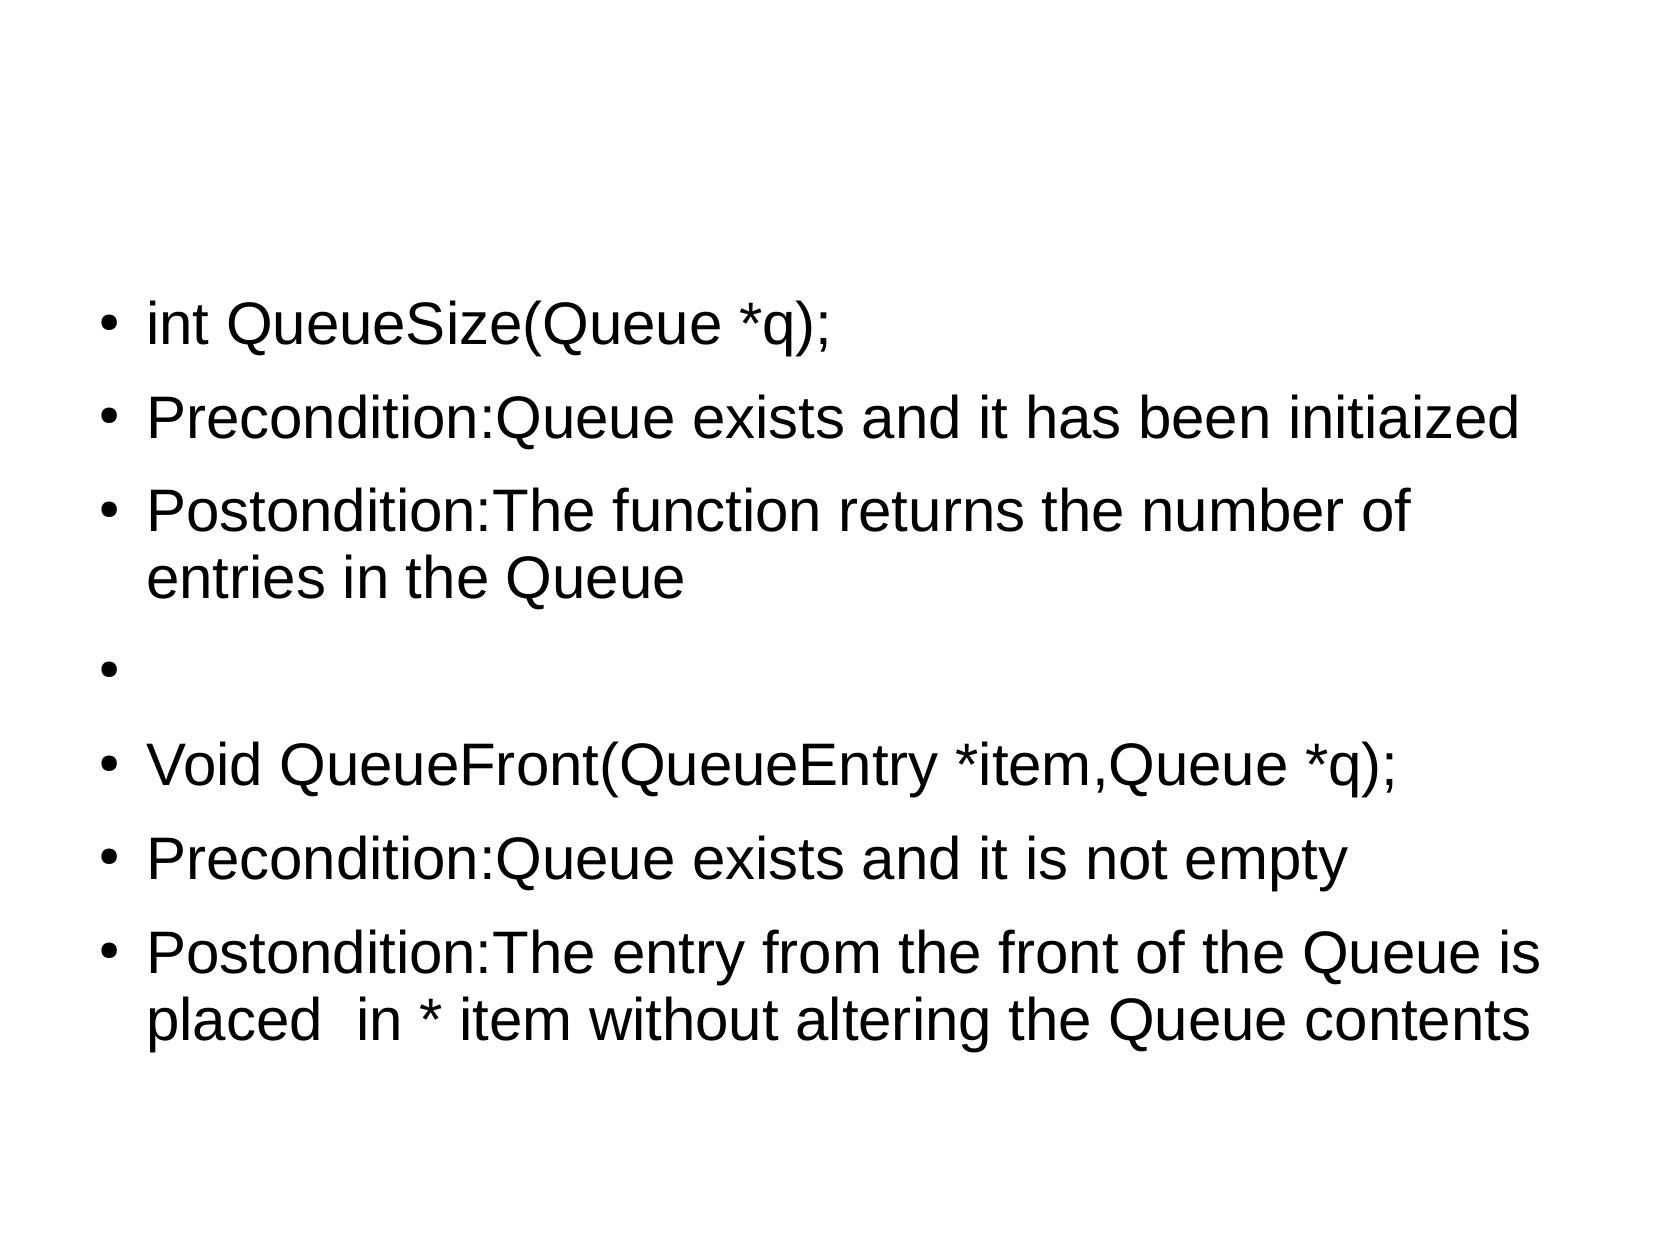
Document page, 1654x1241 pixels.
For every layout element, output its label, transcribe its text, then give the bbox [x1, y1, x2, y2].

list int QueueSize(Queue *q); Precondition:Queue exists and it has been initiaized Postondition:The function returns the number of entries in the Queue Void QueueFront(QueueEntry *item,Queue *q); Precondition:Queue exists and it is not empty Postondition:The entry from the front of the Queue is placed in * item without altering the Queue contents [82, 290, 1571, 1158]
